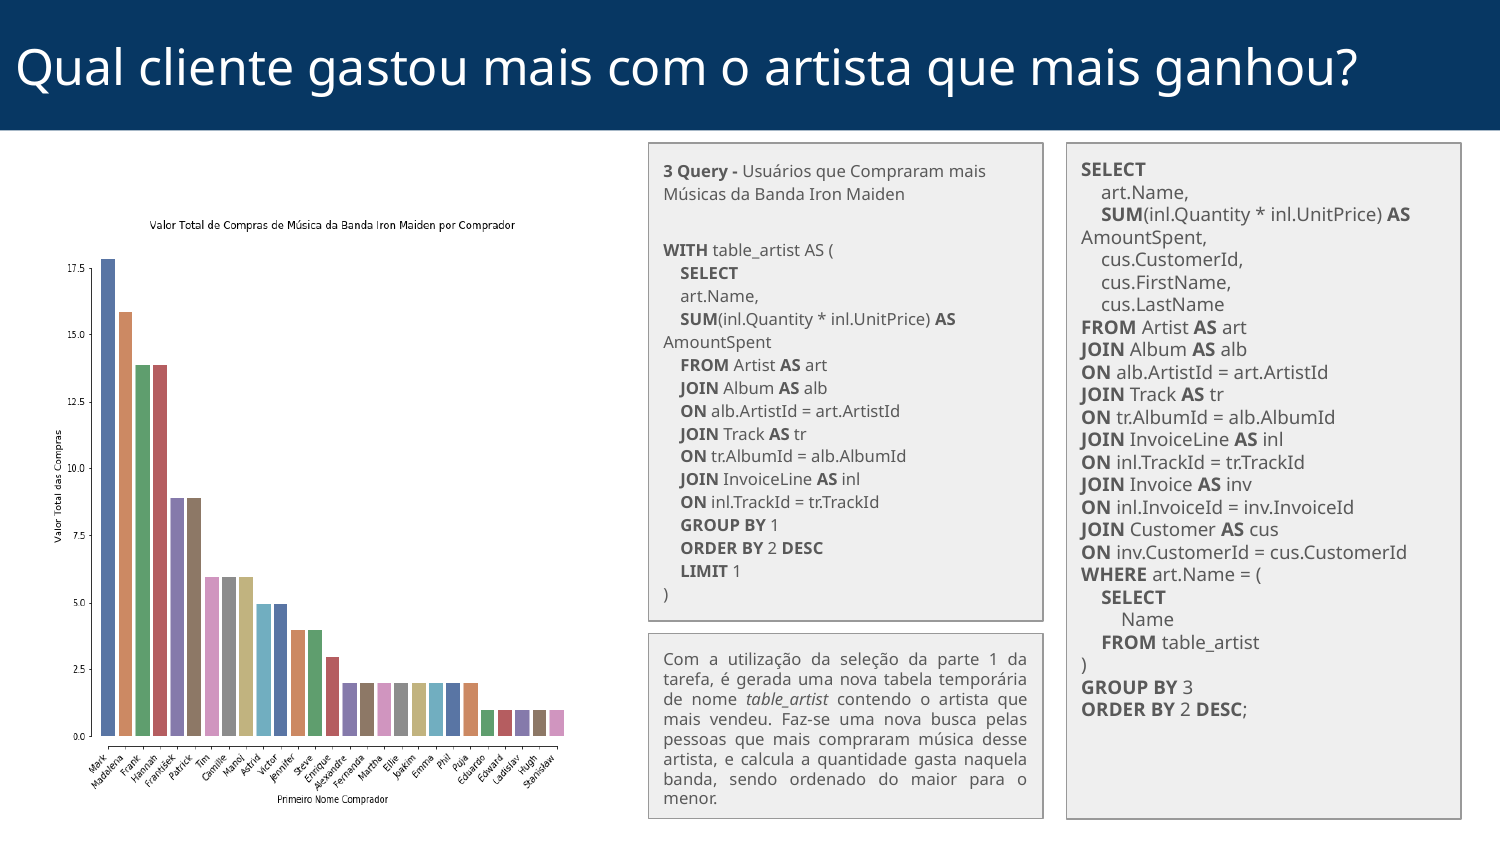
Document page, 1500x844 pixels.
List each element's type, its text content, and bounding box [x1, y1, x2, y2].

title Qual cliente gastou mais com o artista que mais ganhou? [0, 0, 1500, 131]
list Com a utilização da seleção da parte 1 da tarefa, é gerada uma nova tabela temporária de nome table_artist contendo o artista que mais vendeu. Faz-se uma nova busca pelas pessoas que mais compraram música desse artista, e calcula a quantidade gasta naquela banda, sendo ordenado do maior para o menor. [648, 633, 1043, 819]
list 3 Query - Usuários que Compraram mais Músicas da Banda Iron Maiden WITH table_artist AS ( SELECT art.Name, SUM(inl.Quantity * inl.UnitPrice) AS AmountSpent FROM Artist AS art JOIN Album AS alb ON alb.ArtistId = art.ArtistId JOIN Track AS tr ON tr.AlbumId = alb.AlbumId JOIN InvoiceLine AS inl ON inl.TrackId = tr.TrackId GROUP BY 1 ORDER BY 2 DESC LIMIT 1 ) [648, 143, 1043, 622]
picture [24, 155, 625, 819]
list SELECT art.Name, SUM(inl.Quantity * inl.UnitPrice) AS AmountSpent, cus.CustomerId, cus.FirstName, cus.LastName FROM Artist AS art JOIN Album AS alb ON alb.ArtistId = art.ArtistId JOIN Track AS tr ON tr.AlbumId = alb.AlbumId JOIN InvoiceLine AS inl ON inl.TrackId = tr.TrackId JOIN Invoice AS inv ON inl.InvoiceId = inv.InvoiceId JOIN Customer AS cus ON inv.CustomerId = cus.CustomerId WHERE art.Name = ( SELECT Name FROM table_artist ) GROUP BY 3 ORDER BY 2 DESC; [1066, 143, 1461, 819]
